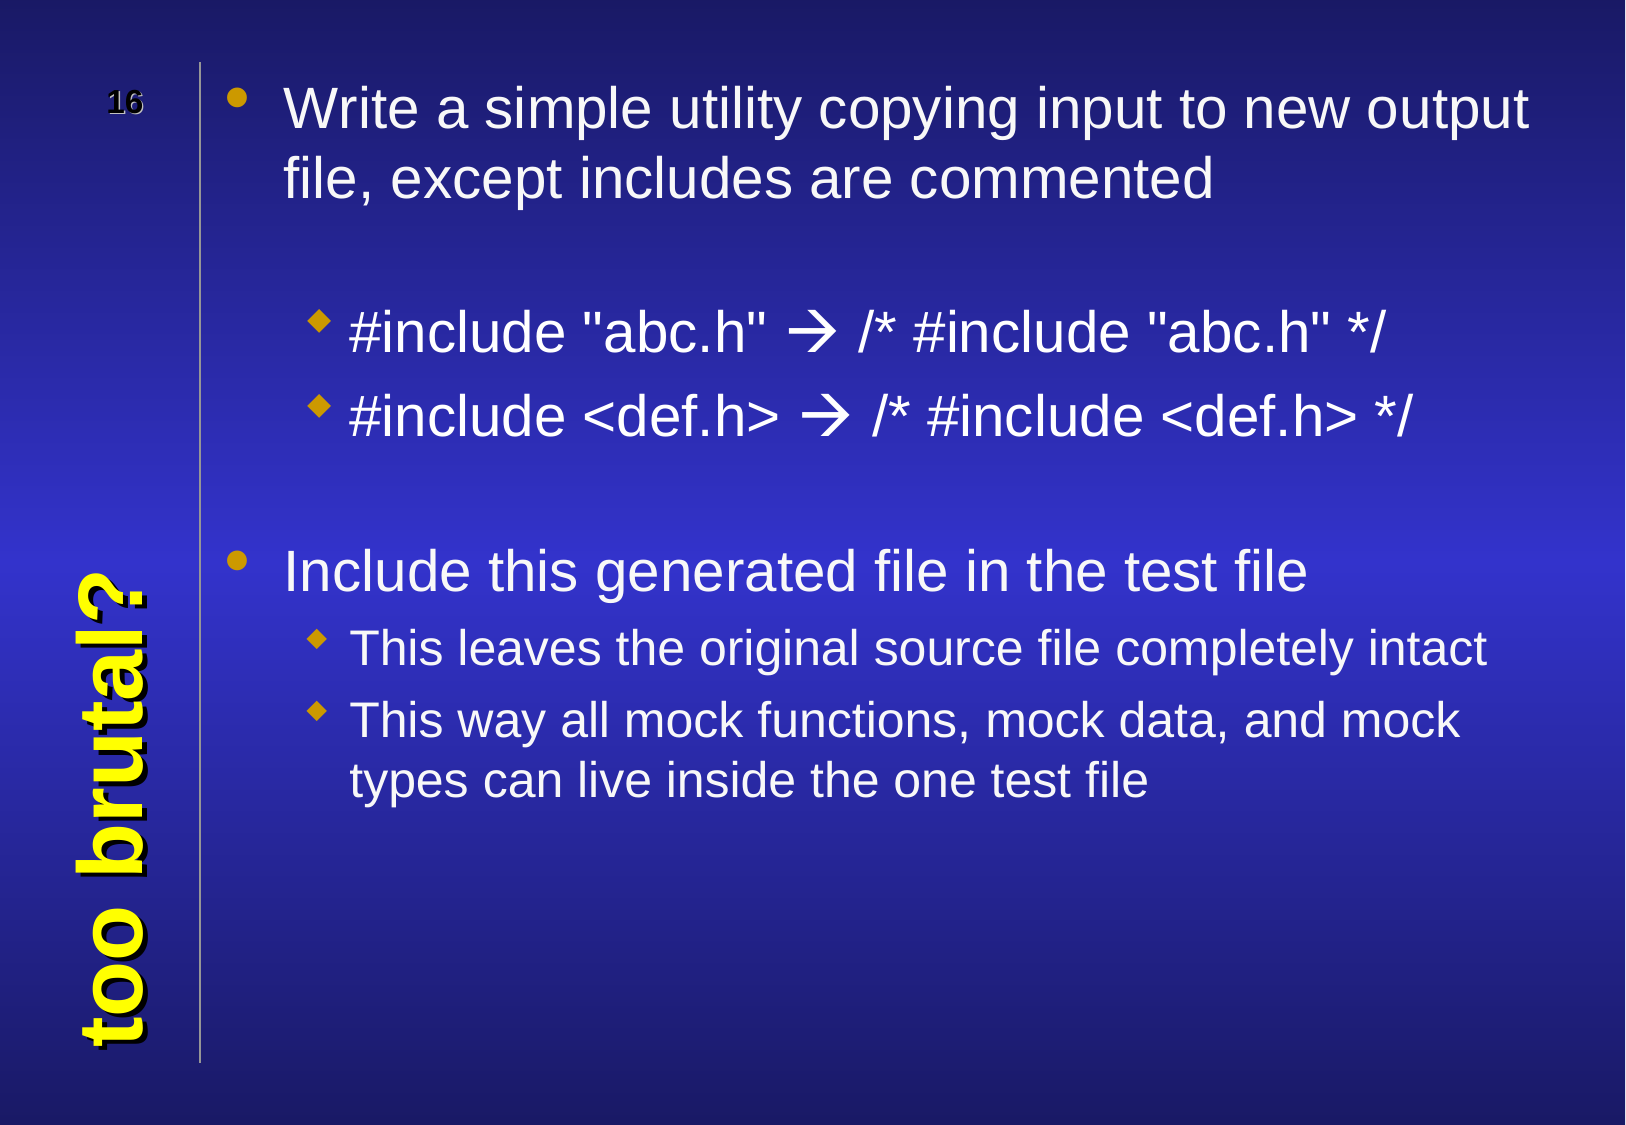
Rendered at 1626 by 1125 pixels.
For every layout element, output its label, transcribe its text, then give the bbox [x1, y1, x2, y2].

text_box Write a simple utility copying input to new output file, except includes are commented #include "abc.h"  /* #include "abc.h" */ #include <def.h>  /* #include <def.h> */ Include this generated file in the test file This leaves the original source file completely intact This way all mock functions, mock data, and mock types can live inside the one test file [212, 62, 1550, 1063]
title too brutal? [37, 162, 176, 1063]
